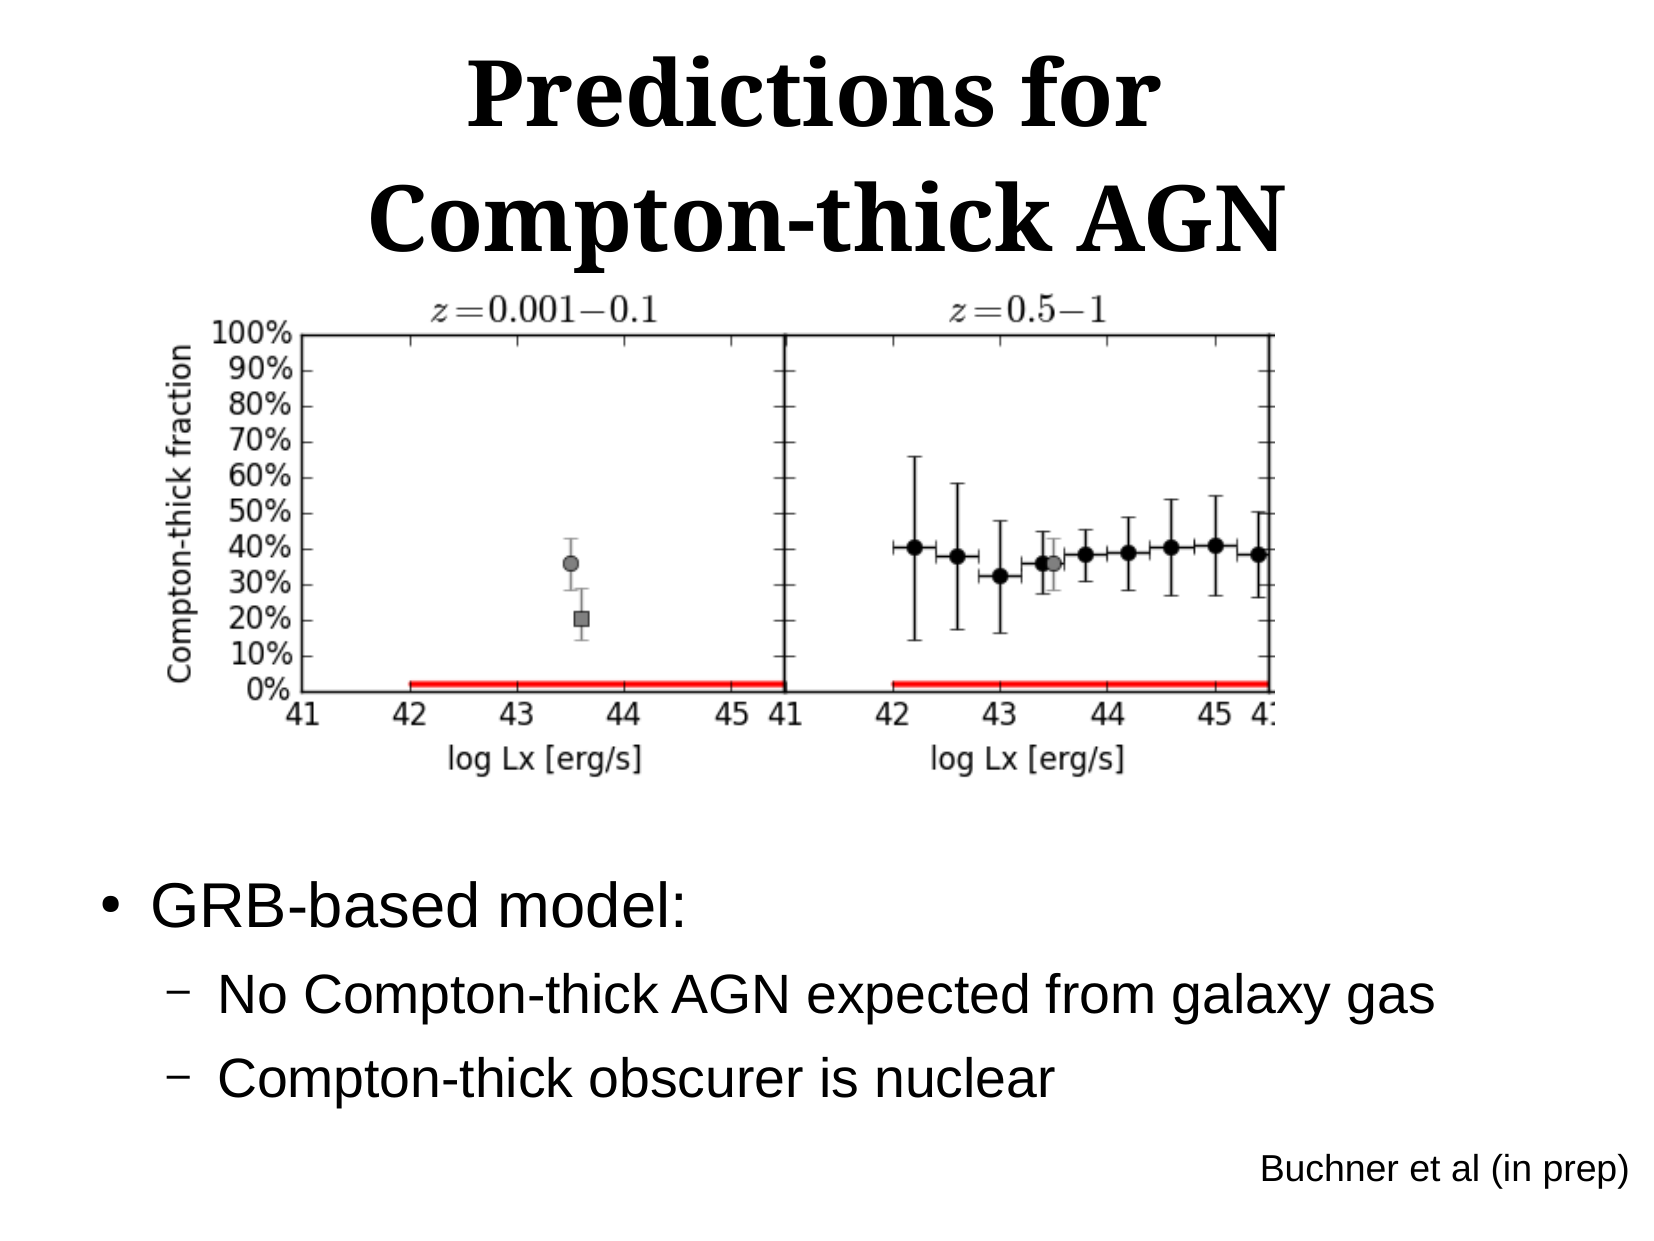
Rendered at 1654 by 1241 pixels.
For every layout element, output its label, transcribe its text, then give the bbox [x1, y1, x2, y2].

list GRB-based model: No Compton-thick AGN expected from galaxy gas Compton-thick obscurer is nuclear [82, 870, 1571, 1111]
picture [150, 276, 1276, 796]
text_box Buchner et al (in prep) [1245, 1140, 1646, 1239]
title Predictions for Compton-thick AGN [82, 44, 1571, 262]
